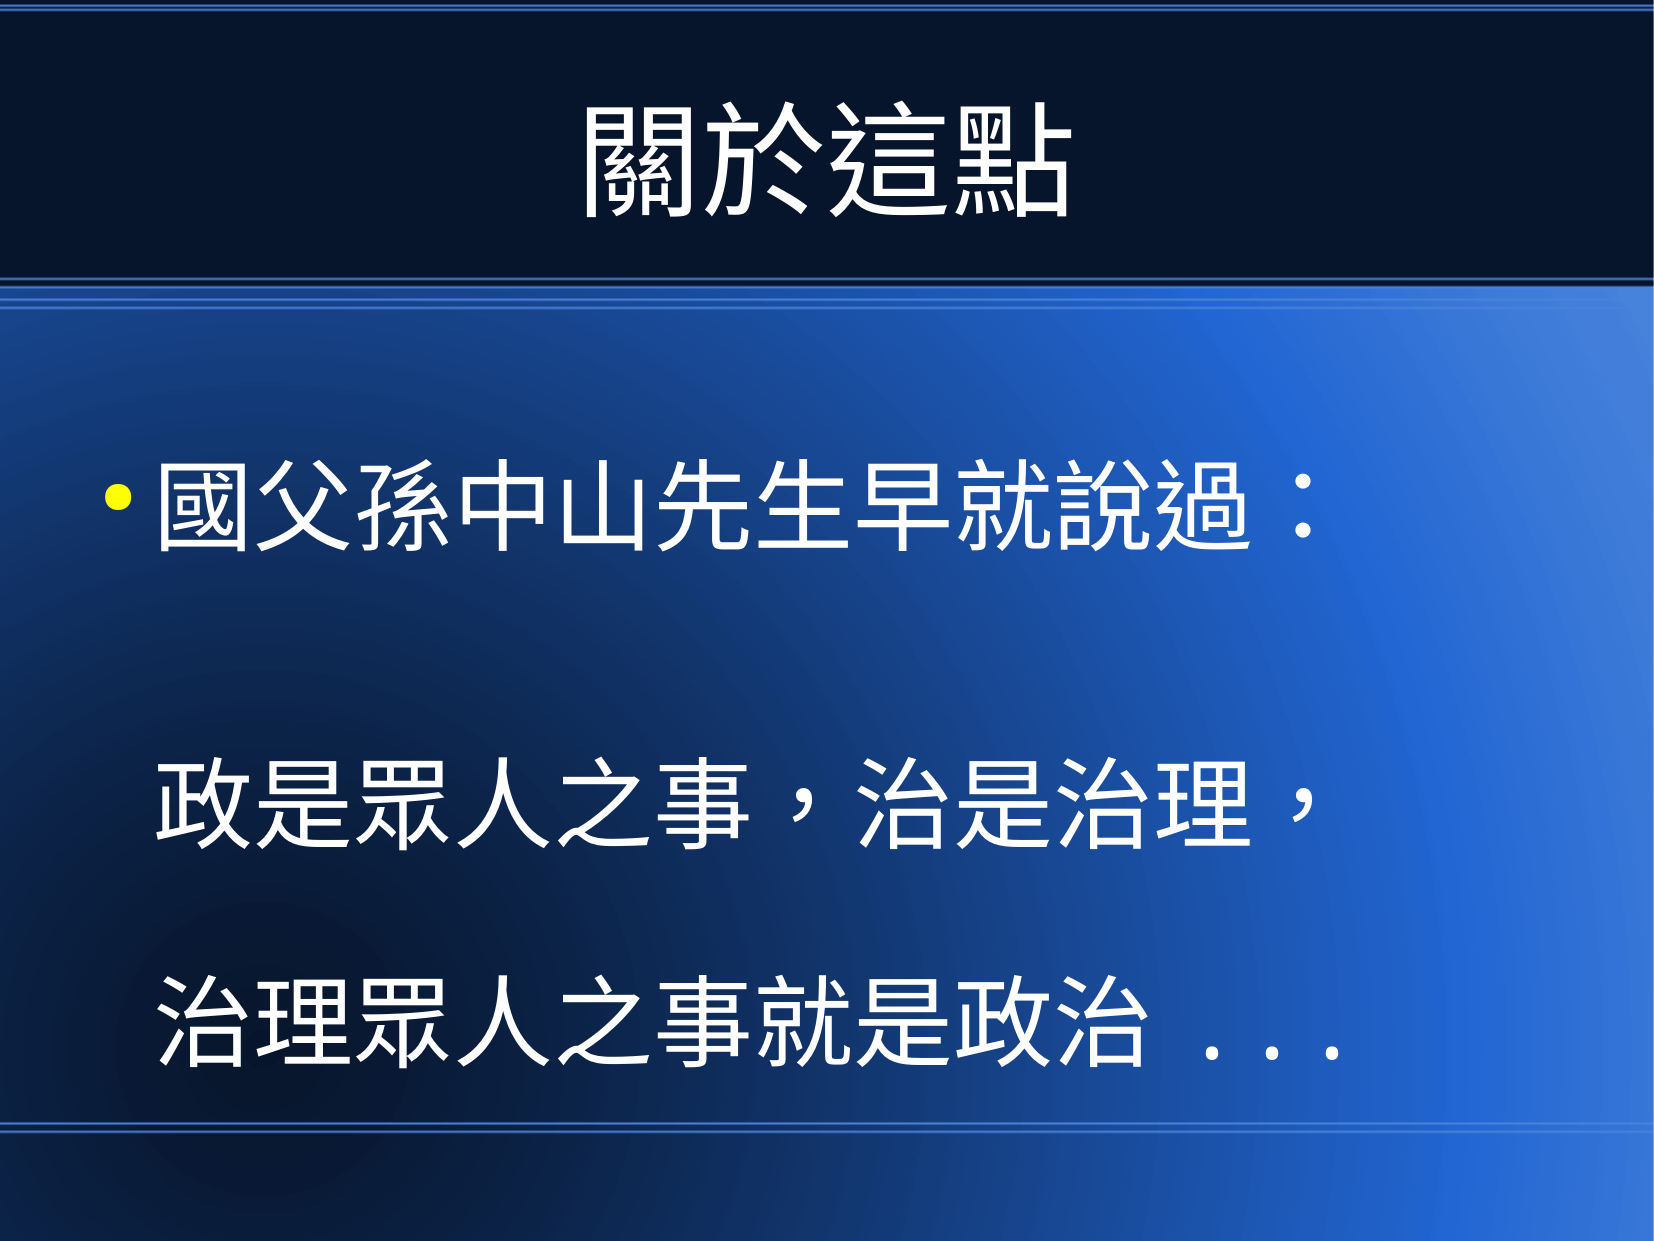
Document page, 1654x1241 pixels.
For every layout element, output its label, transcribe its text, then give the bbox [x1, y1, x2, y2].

picture [0, 0, 1654, 1241]
list 國父孫中山先生早就說過： 政是眾人之事，治是治理， 治理眾人之事就是政治... [82, 355, 1571, 1241]
title 關於這點 [82, 49, 1571, 257]
